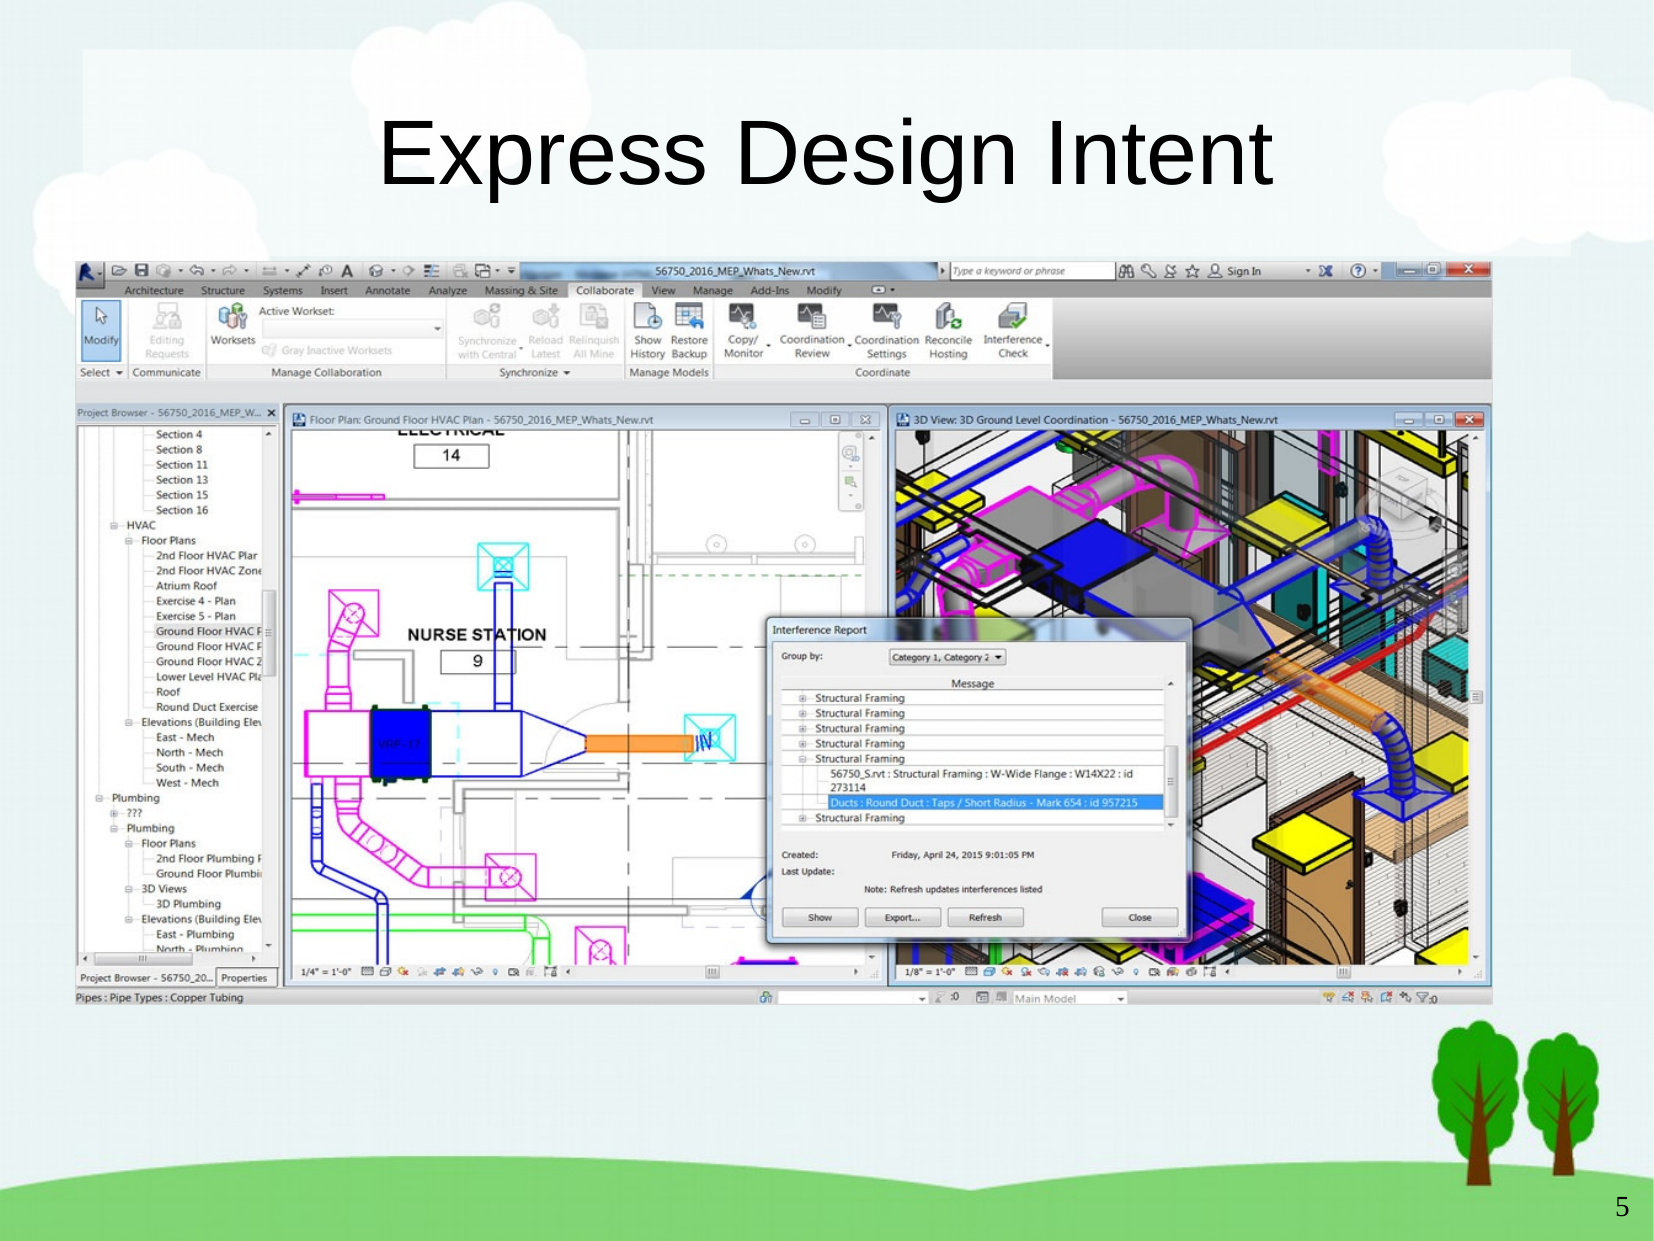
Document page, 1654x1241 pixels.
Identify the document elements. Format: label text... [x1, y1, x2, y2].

picture [0, 0, 1654, 1241]
title Express Design Intent [82, 49, 1571, 257]
